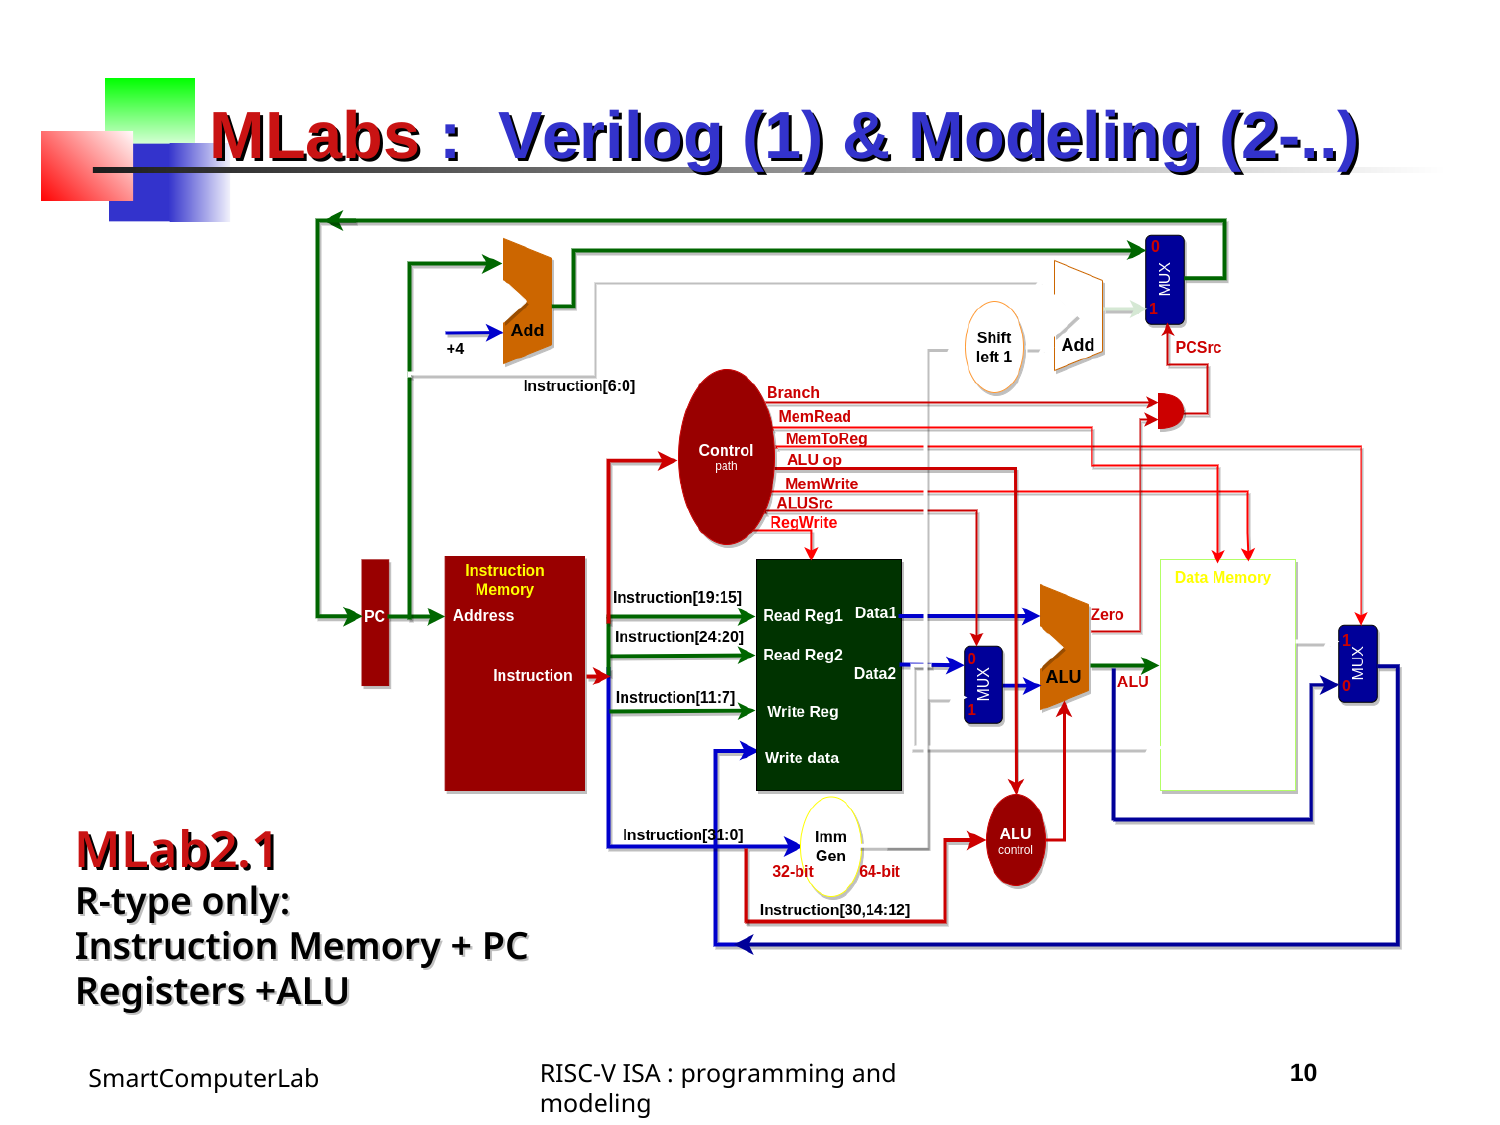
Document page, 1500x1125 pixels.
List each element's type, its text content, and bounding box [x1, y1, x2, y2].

picture [306, 209, 1411, 959]
title MLabs : Verilog (1) & Modeling (2-..) [195, 84, 1426, 180]
text_box MLab2.1 R-type only: Instruction Memory + PC Registers +ALU [60, 810, 556, 1050]
